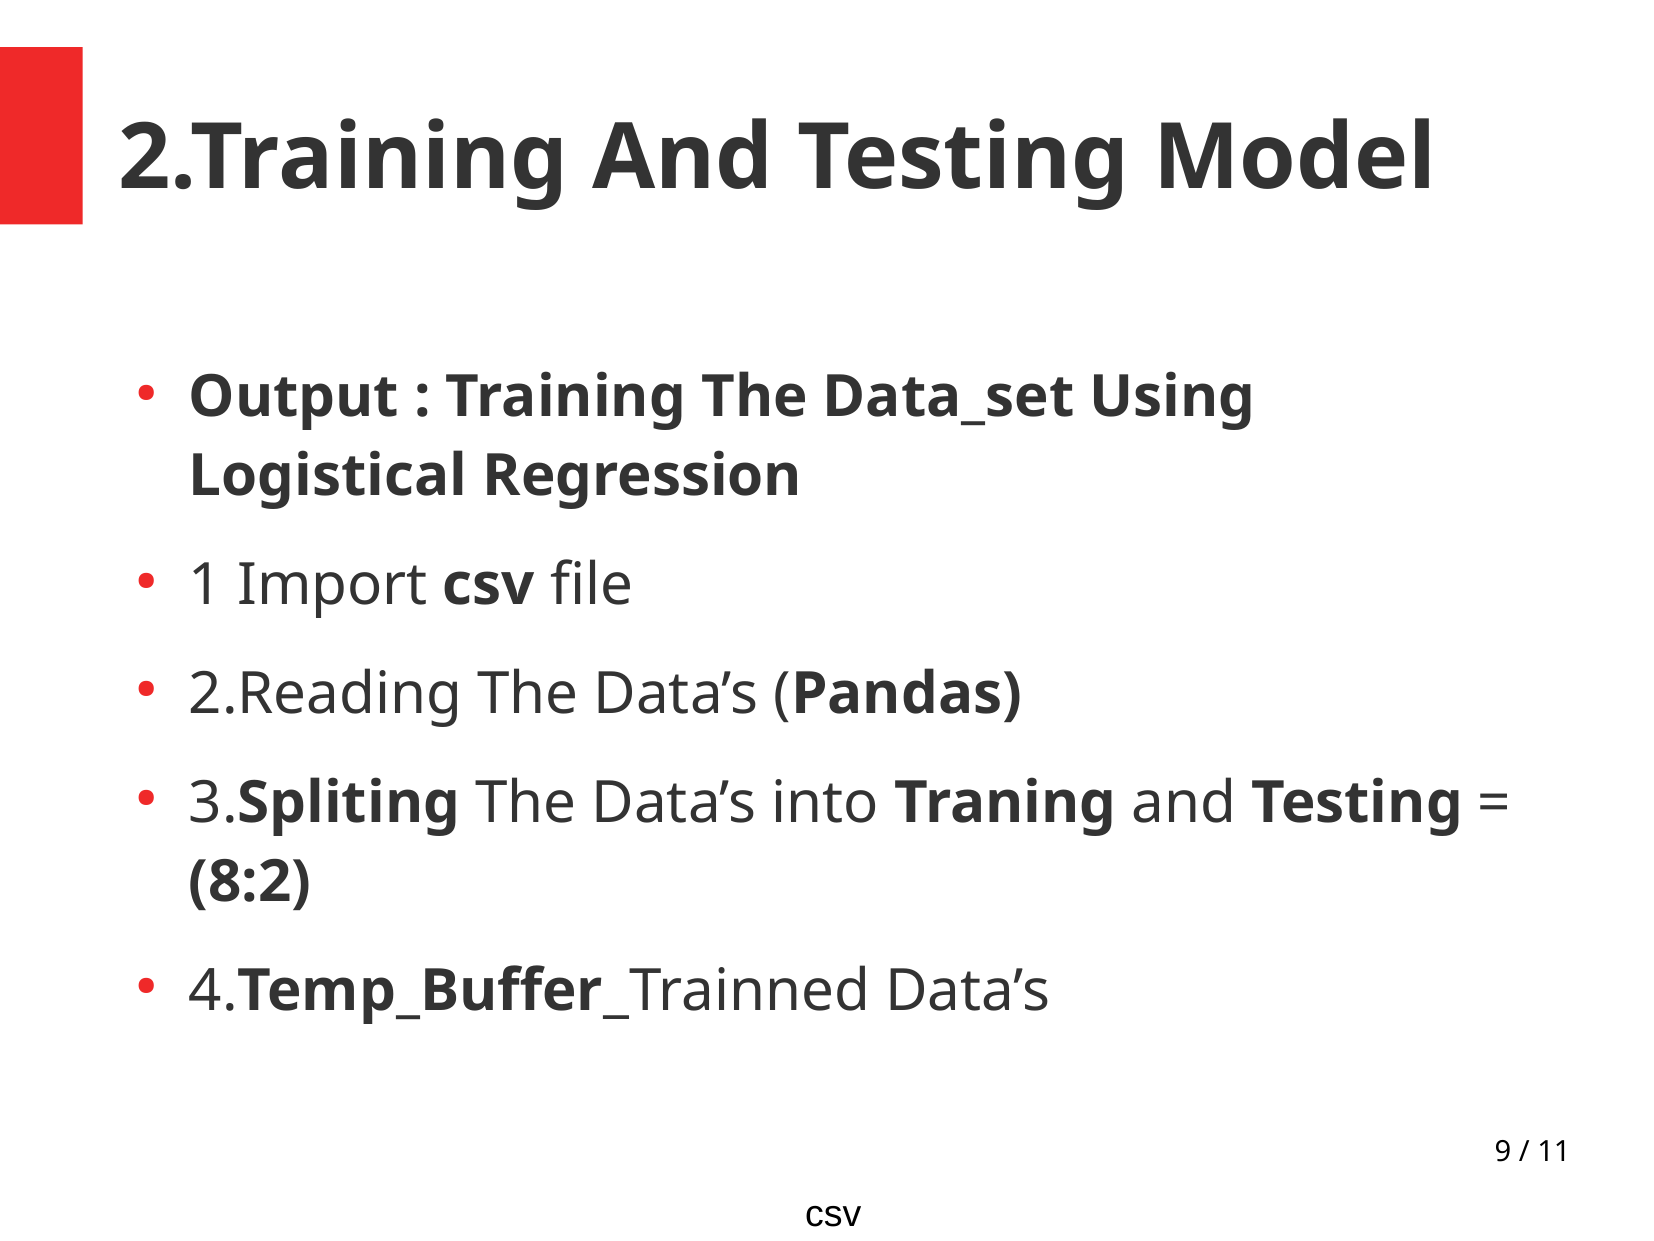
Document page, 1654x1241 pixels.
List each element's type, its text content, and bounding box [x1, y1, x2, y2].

title 2.Training And Testing Model [118, 45, 1571, 260]
text_box csv [790, 1185, 877, 1241]
list Output : Training The Data_set Using Logistical Regression 1 Import csv file 2.Reading The Data’s (Pandas) 3.Spliting The Data’s into Traning and Testing = (8:2) 4.Temp_Buffer_Trainned Data’s [118, 354, 1536, 1074]
